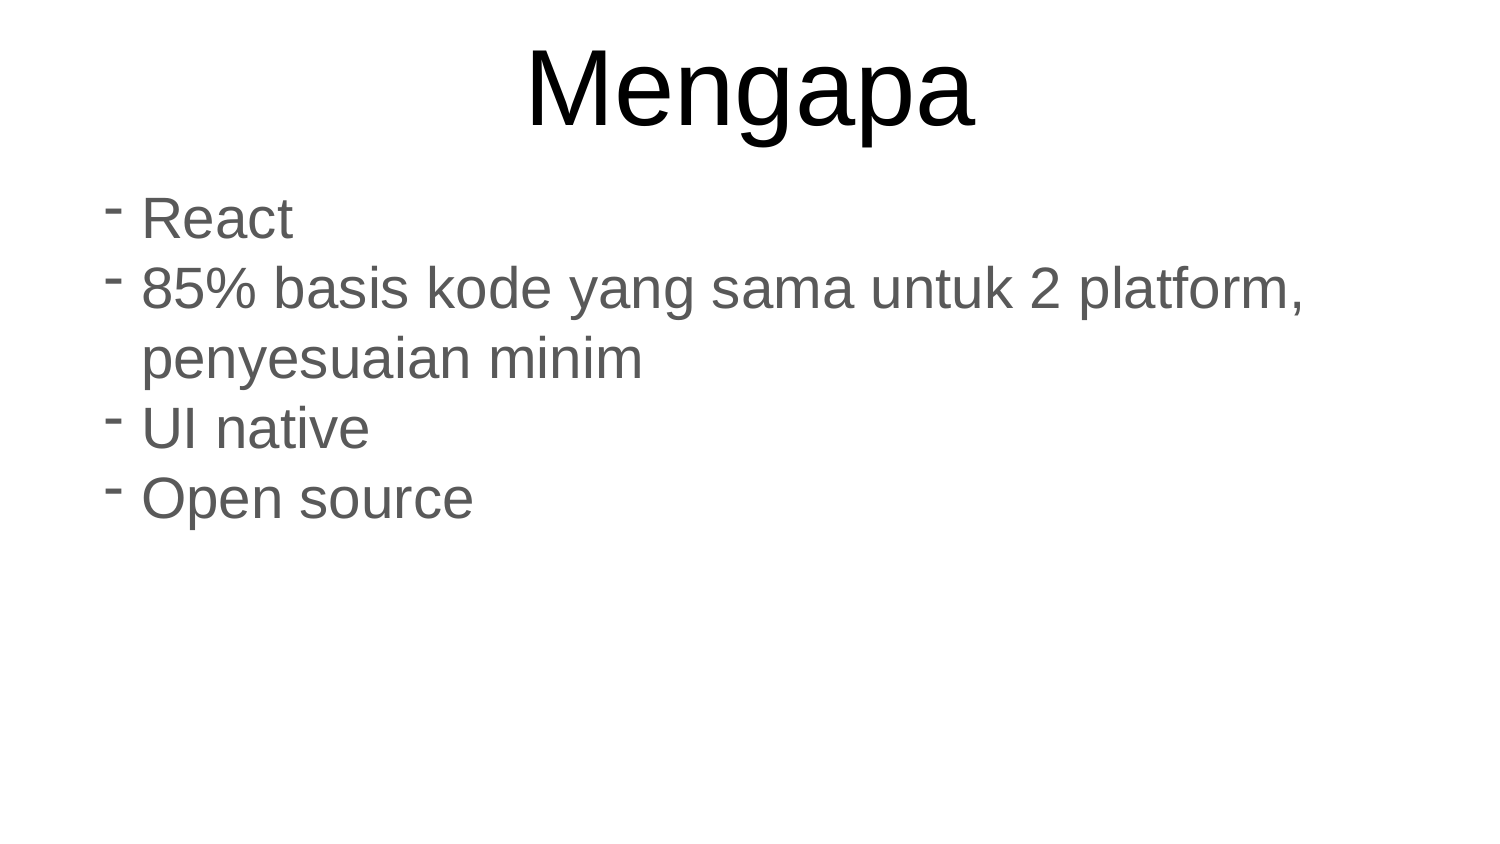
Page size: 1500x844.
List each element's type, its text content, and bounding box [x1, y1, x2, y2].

subtitle React 85% basis kode yang sama untuk 2 platform, penyesuaian minim UI native Open source [51, 164, 1449, 295]
title Mengapa [441, 22, 1059, 163]
